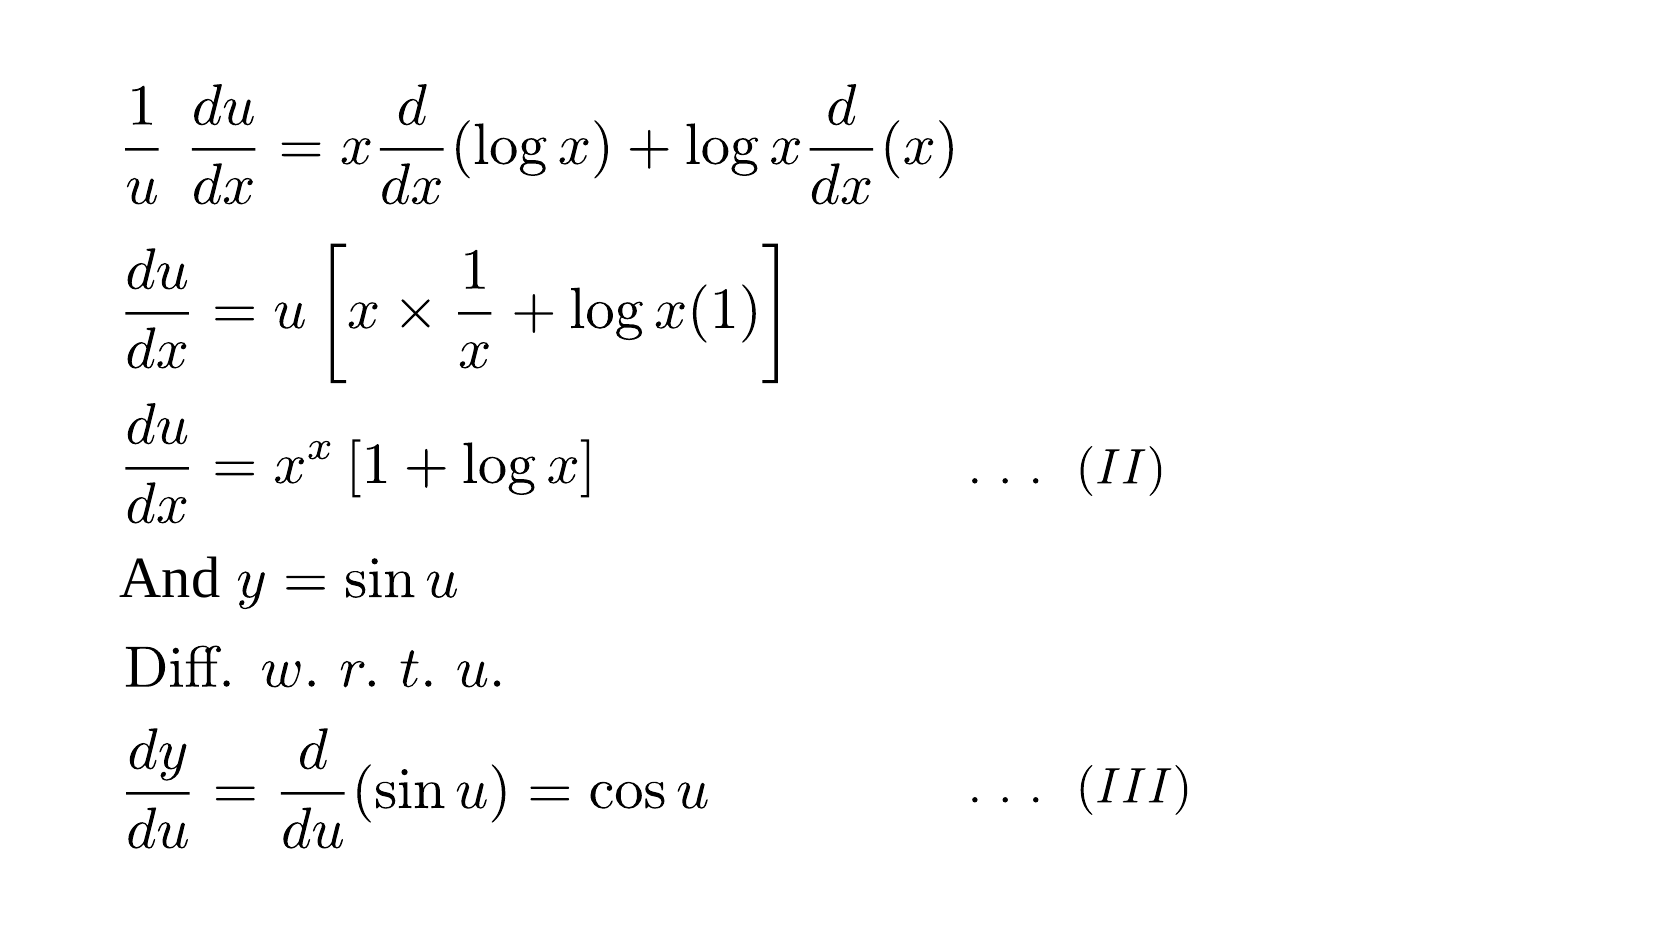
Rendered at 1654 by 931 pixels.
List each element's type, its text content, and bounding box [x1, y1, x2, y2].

subtitle And [47, 47, 1607, 905]
text_box [126, 728, 708, 849]
text_box [125, 645, 501, 688]
text_box [125, 403, 590, 524]
text_box [237, 558, 457, 610]
text_box [125, 84, 953, 205]
text_box [125, 243, 778, 384]
text_box [970, 765, 1188, 815]
text_box [970, 446, 1162, 496]
